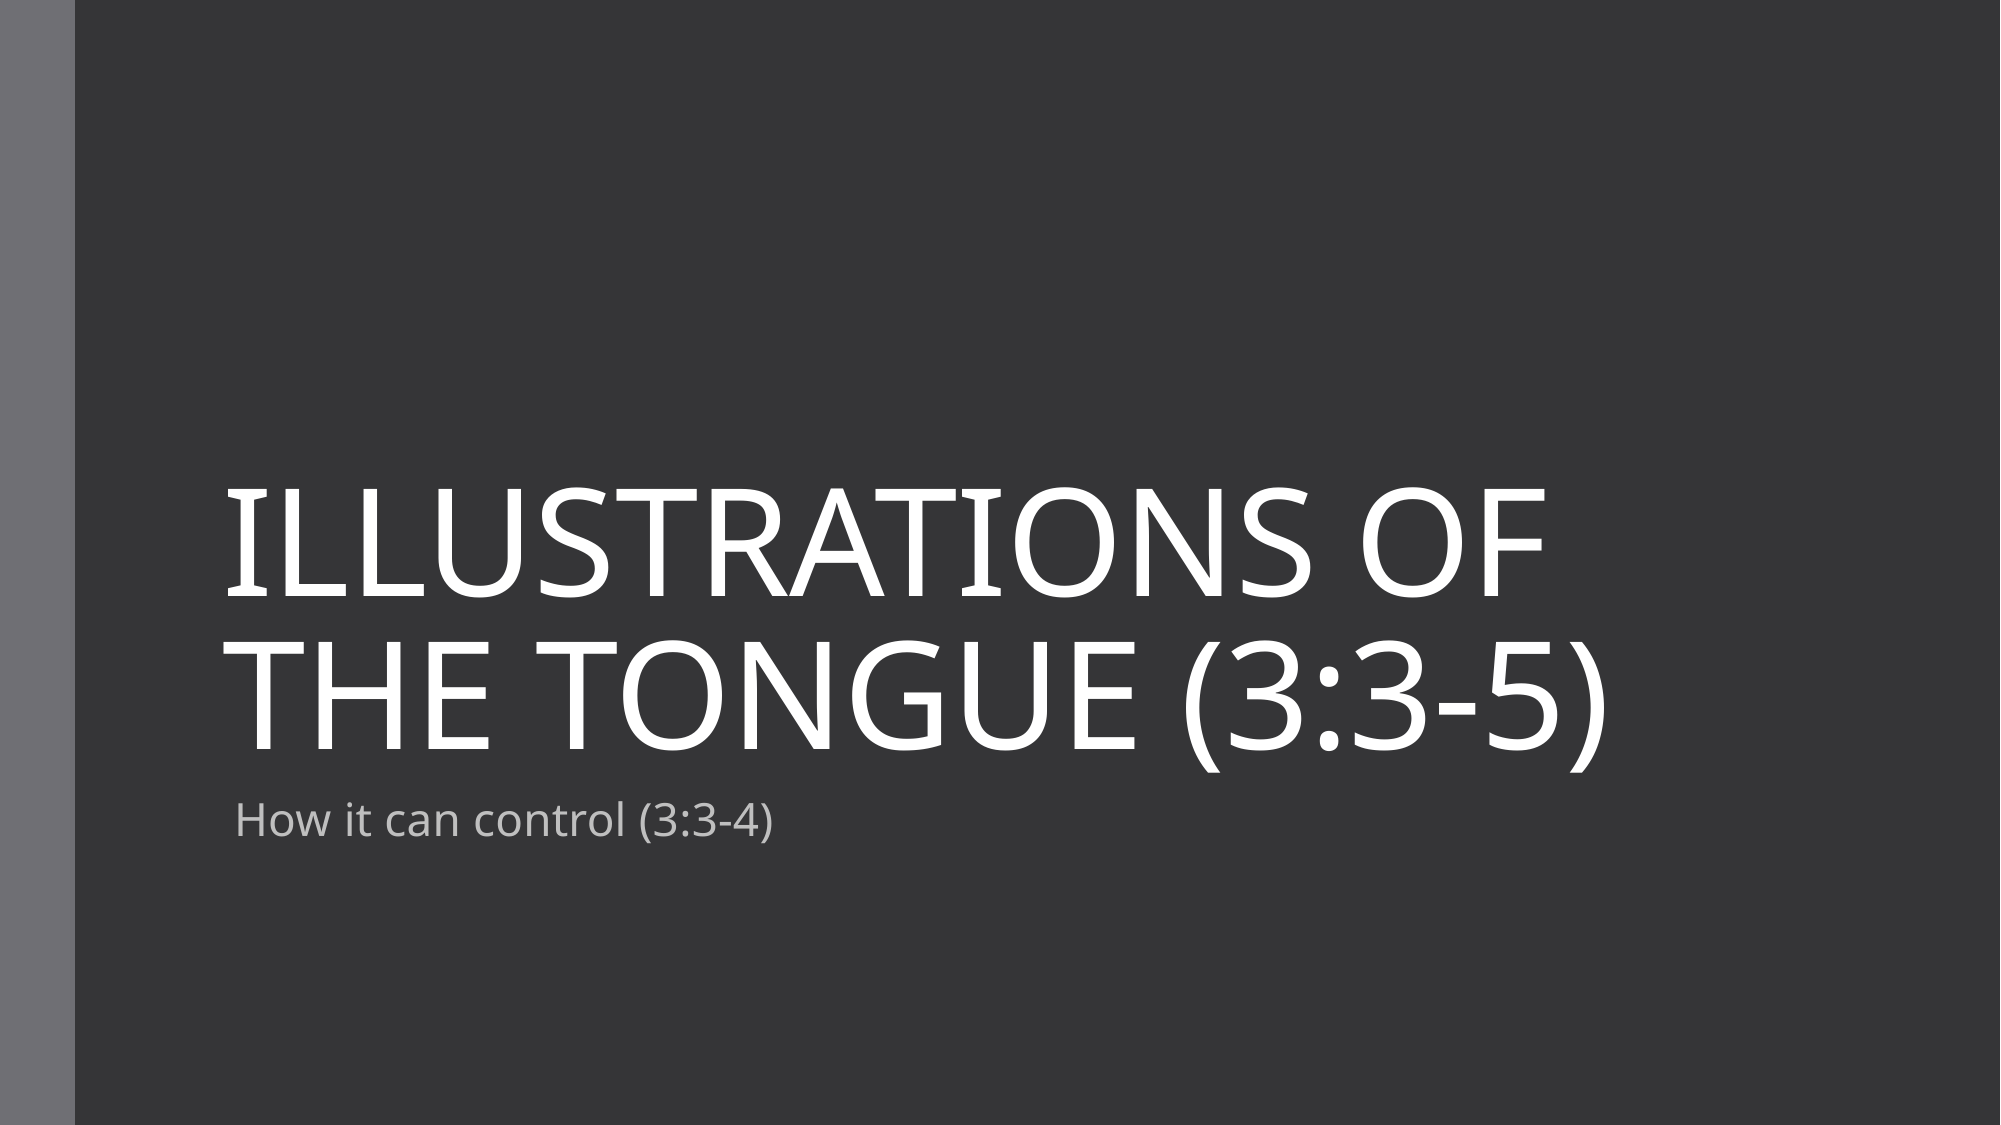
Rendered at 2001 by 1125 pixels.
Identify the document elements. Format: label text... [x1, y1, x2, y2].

title ILLUSTRATIONS OF THE TONGUE (3:3-5) [206, 124, 1752, 787]
subtitle How it can control (3:3-4) [206, 787, 1752, 1066]
